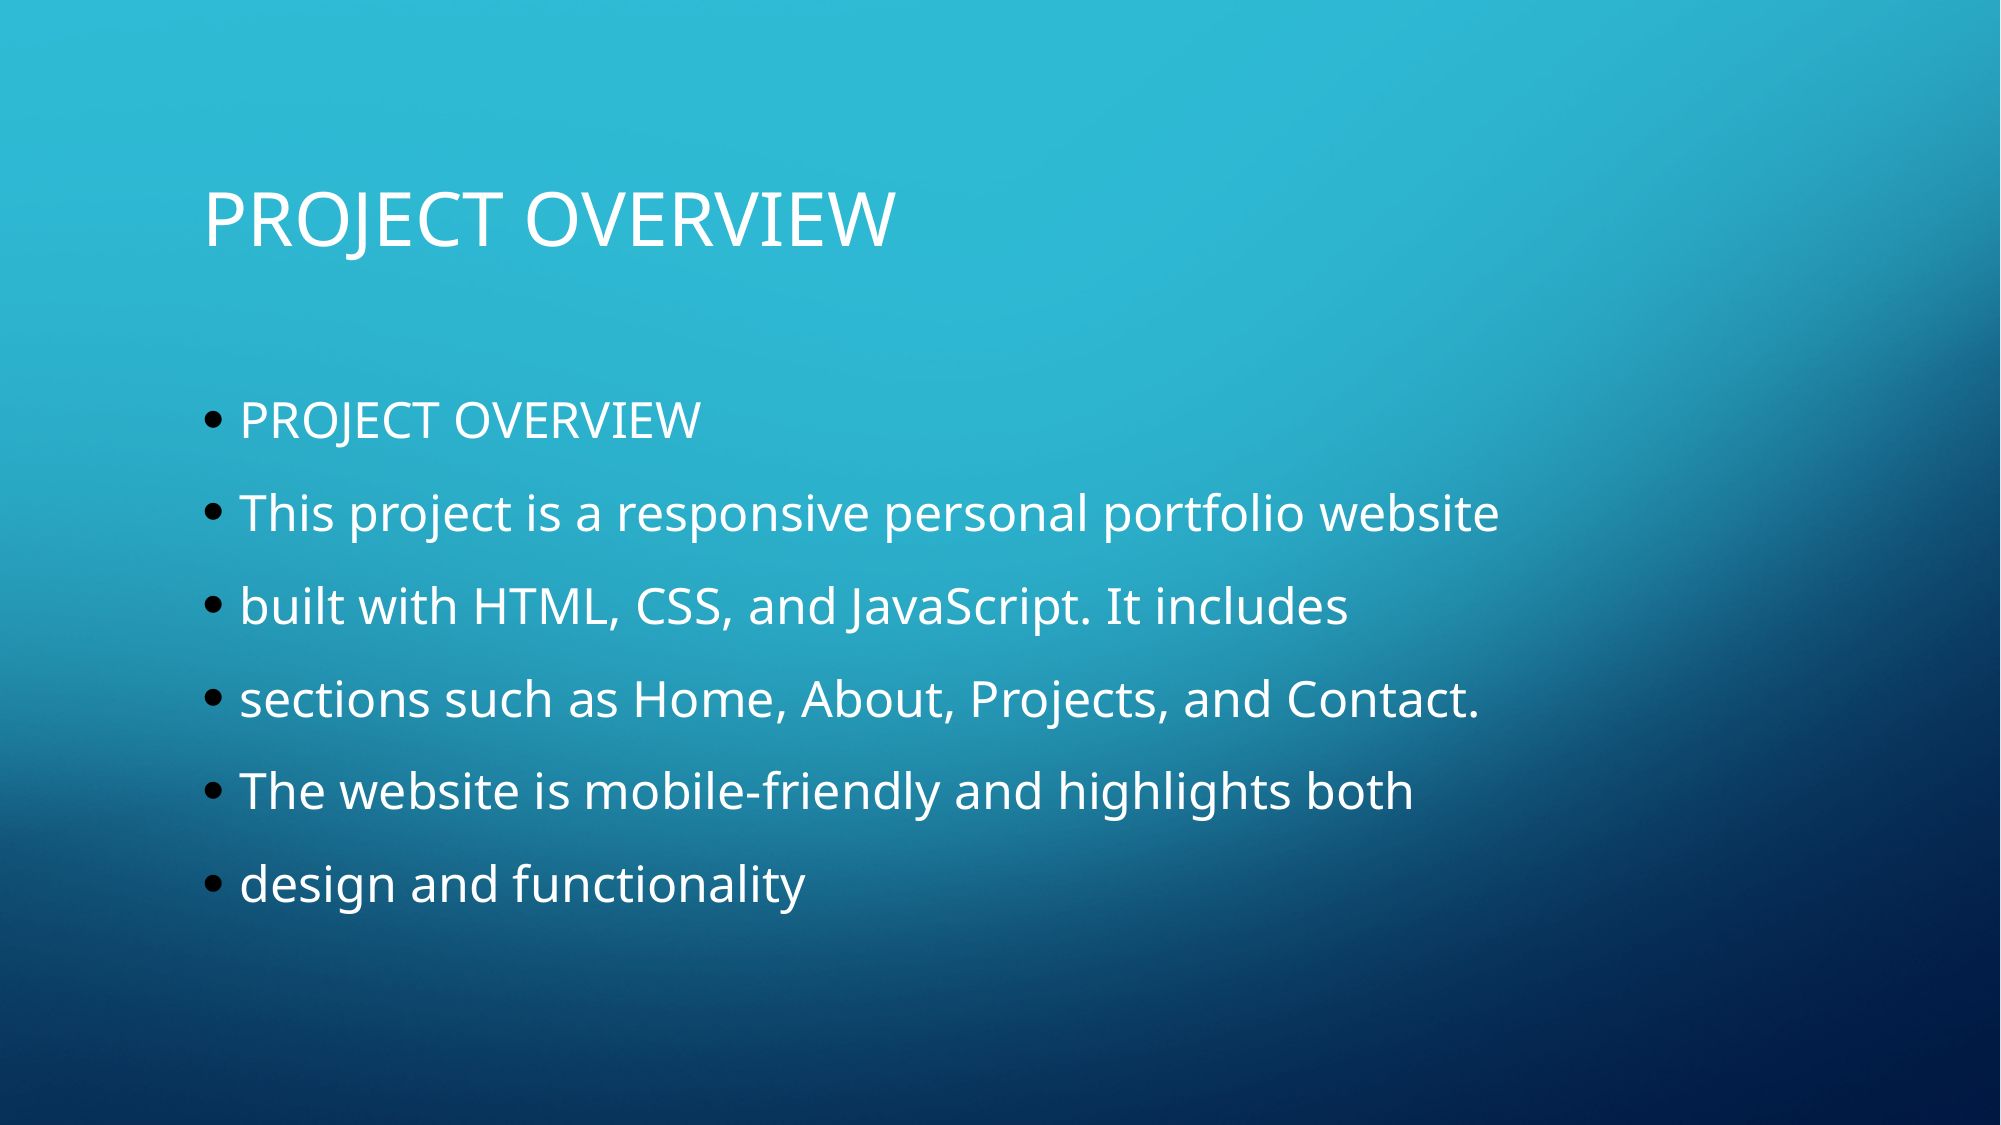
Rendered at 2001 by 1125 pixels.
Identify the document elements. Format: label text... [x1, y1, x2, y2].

list PROJECT OVERVIEW This project is a responsive personal portfolio website built with HTML, CSS, and JavaScript. It includes sections such as Home, About, Projects, and Contact. The website is mobile-friendly and highlights both design and functionality [187, 369, 1813, 951]
title Project overview [187, 101, 1813, 344]
